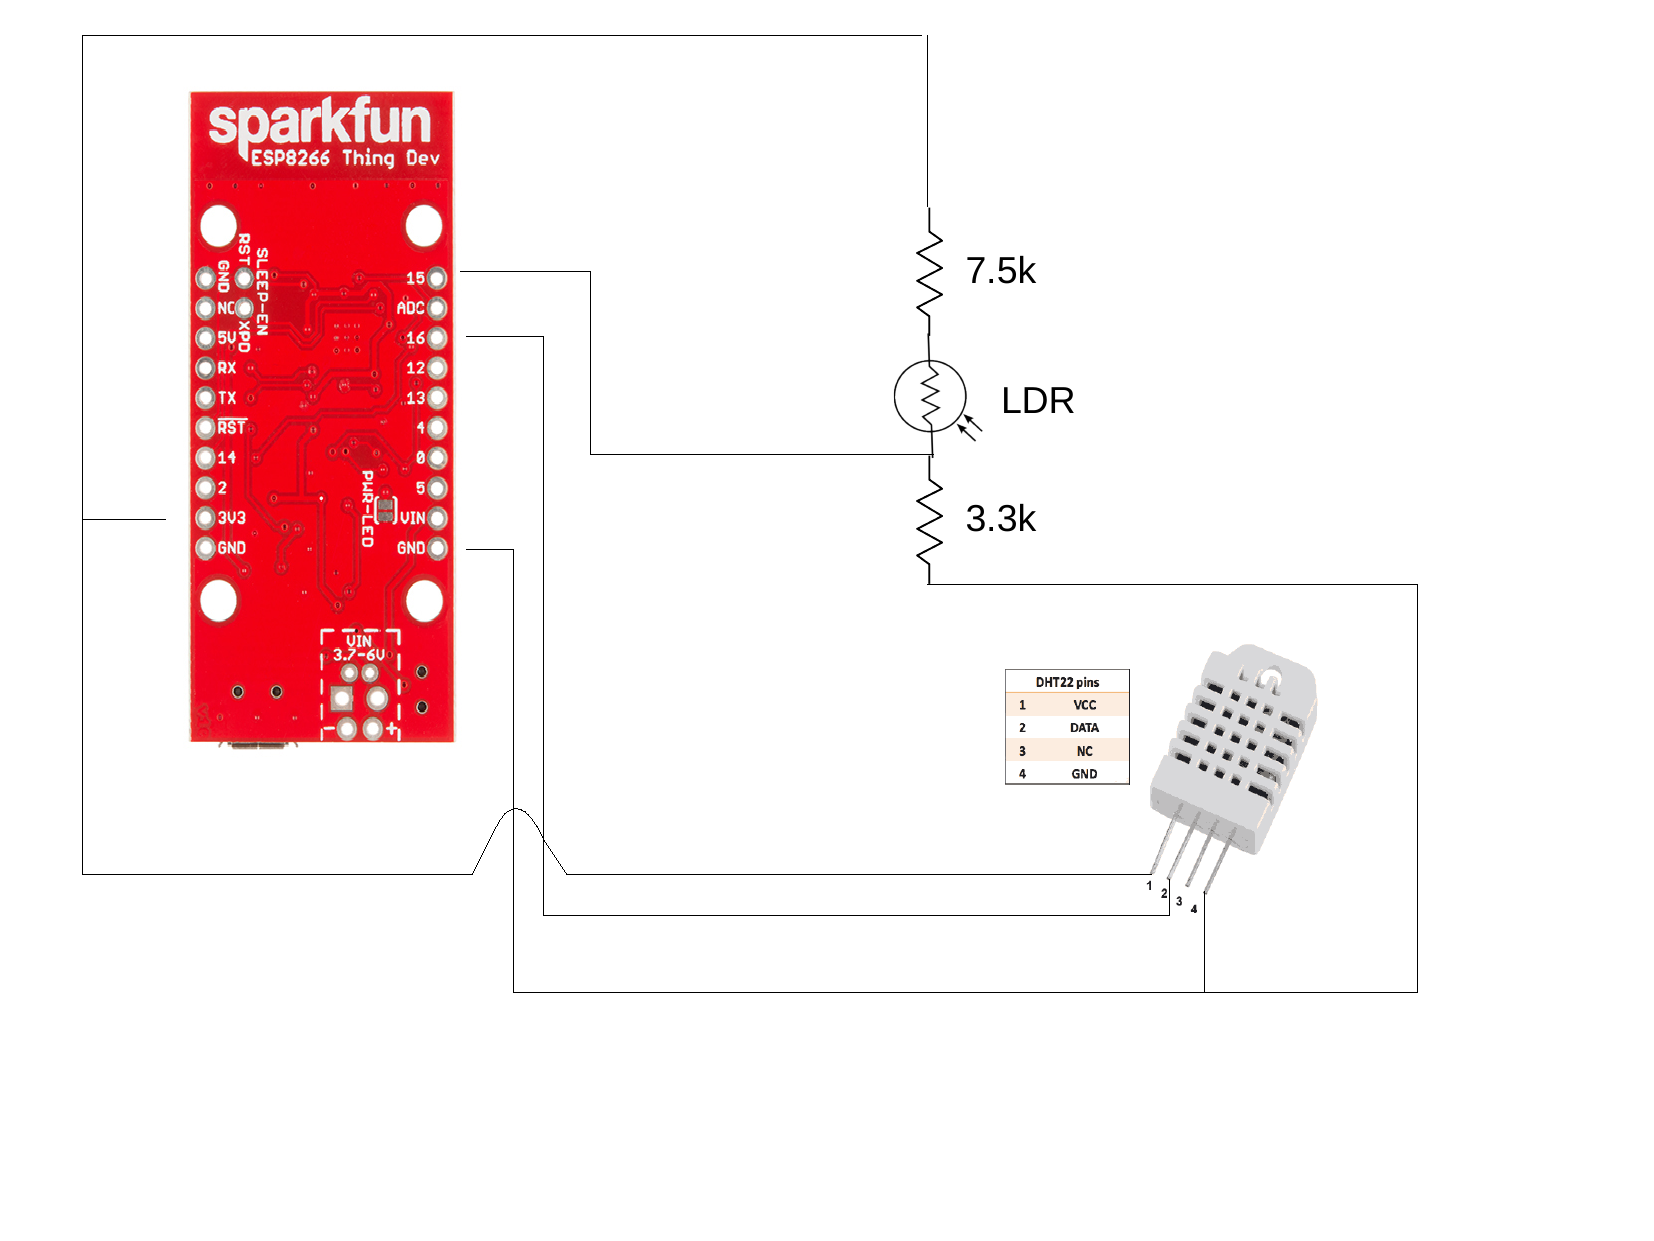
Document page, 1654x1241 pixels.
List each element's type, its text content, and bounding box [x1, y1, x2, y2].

picture [891, 206, 985, 585]
picture [141, 78, 508, 768]
text_box LDR [986, 372, 1091, 429]
picture [1003, 637, 1319, 913]
text_box 3.3k [950, 490, 1052, 547]
text_box 7.5k [950, 242, 1052, 299]
